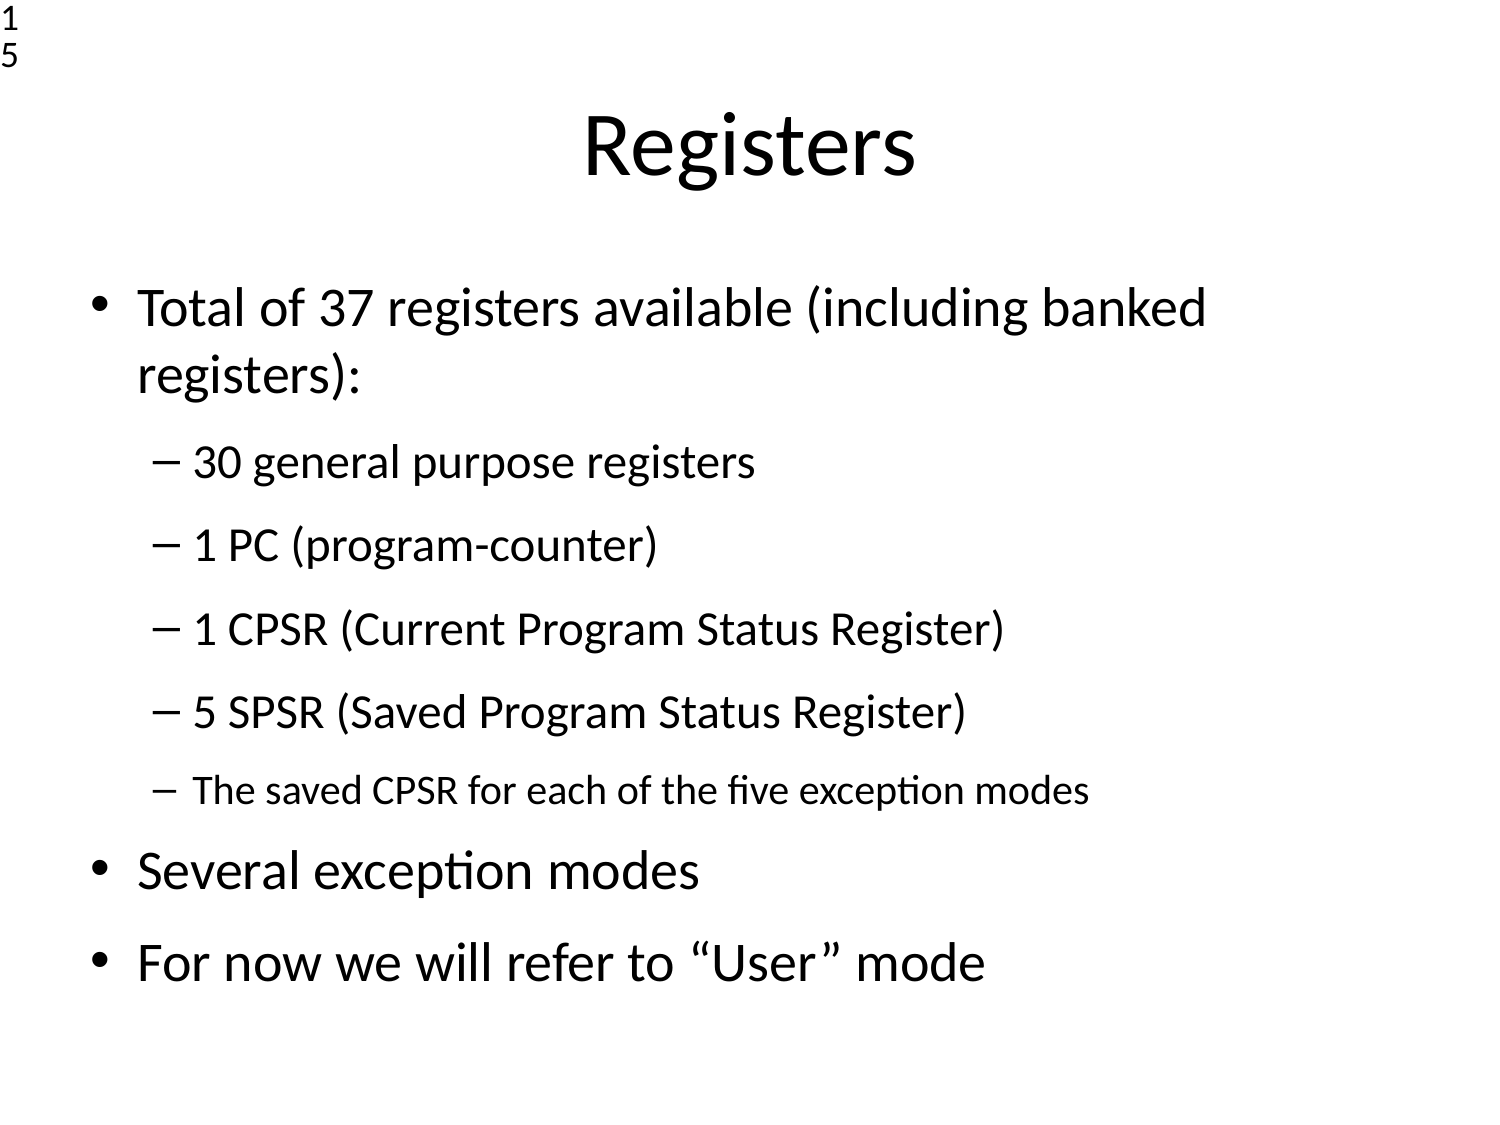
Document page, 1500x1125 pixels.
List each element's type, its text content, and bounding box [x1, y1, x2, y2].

title Registers [75, 45, 1425, 233]
list Total of 37 registers available (including banked registers): 30 general purpose registers 1 PC (program-counter) 1 CPSR (Current Program Status Register) 5 SPSR (Saved Program Status Register) The saved CPSR for each of the five exception modes Several exception modes For now we will refer to “User” mode [75, 262, 1425, 1005]
